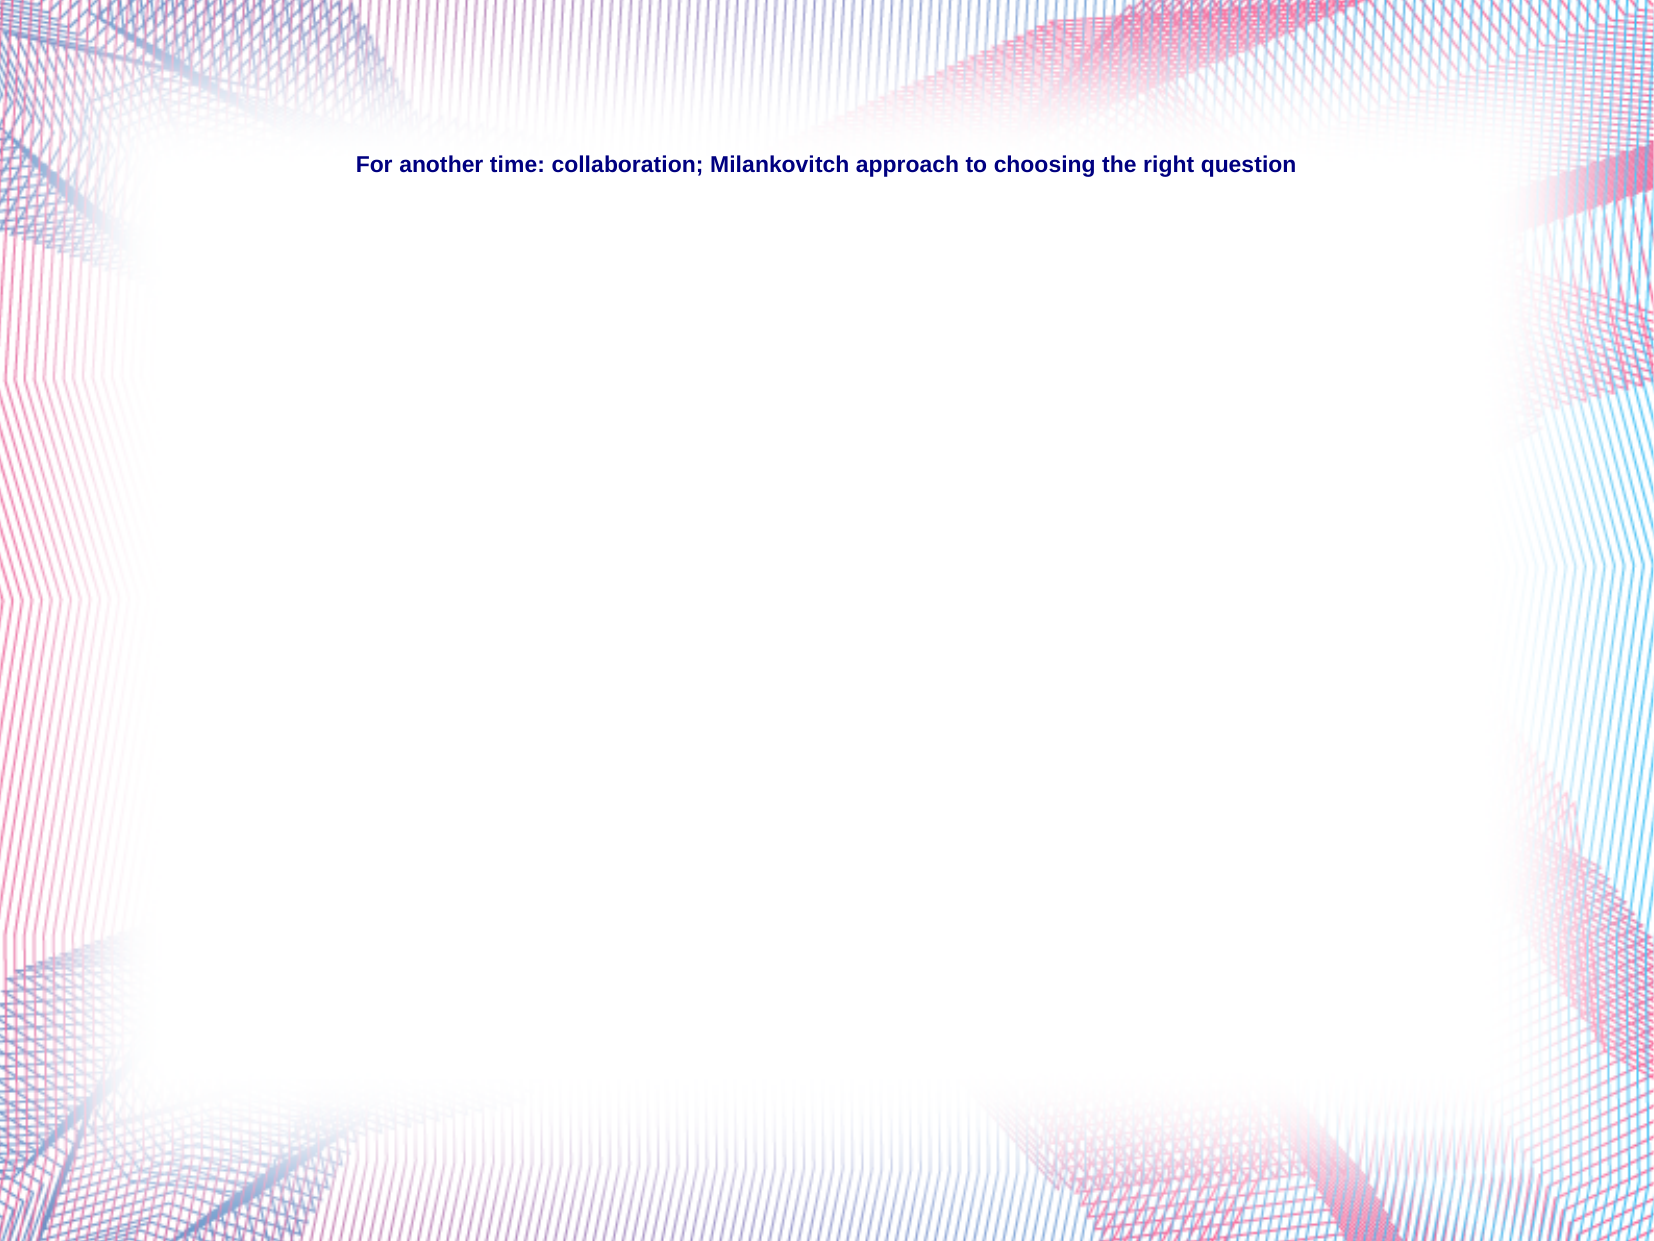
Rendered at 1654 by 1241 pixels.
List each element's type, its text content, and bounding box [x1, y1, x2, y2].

title For another time: collaboration; Milankovitch approach to choosing the right question [82, 61, 1571, 269]
picture [0, 0, 1654, 1241]
